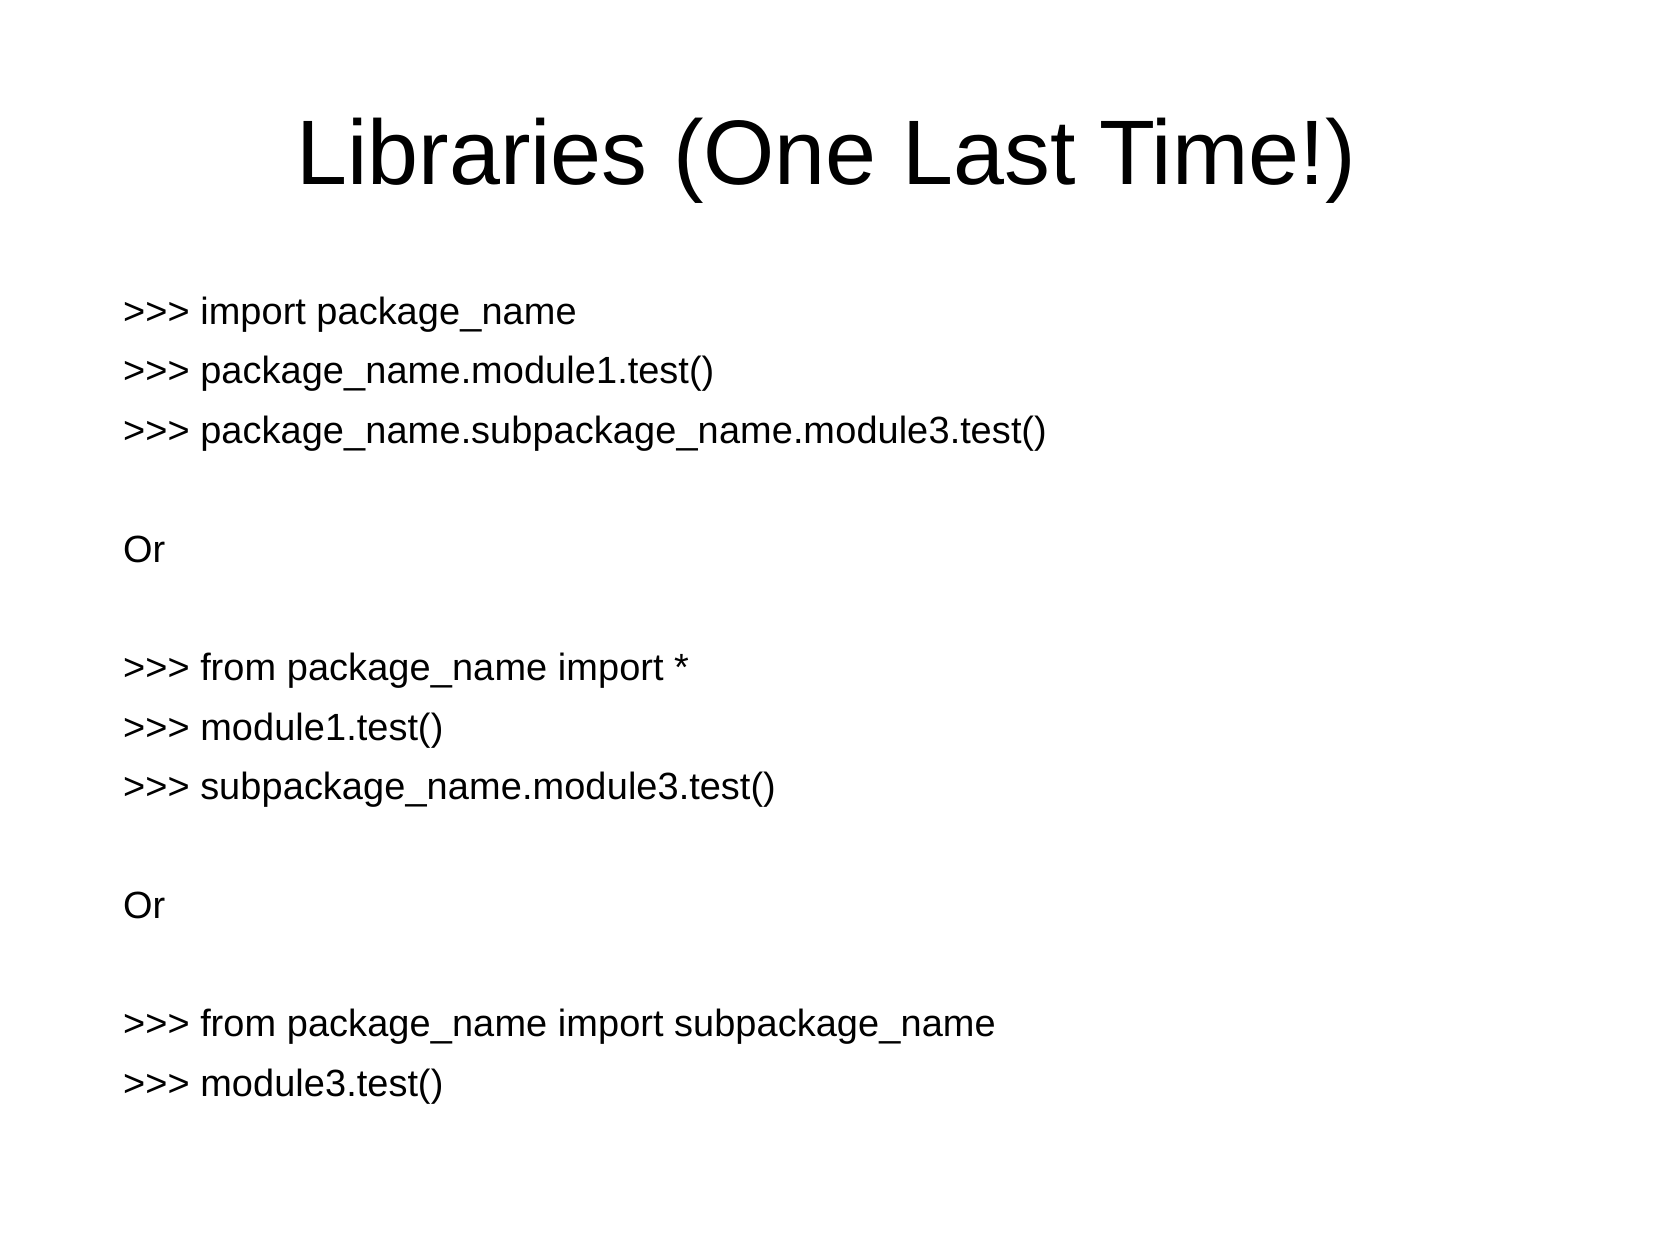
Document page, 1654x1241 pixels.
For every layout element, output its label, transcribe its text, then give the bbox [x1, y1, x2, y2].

list >>> import package_name >>> package_name.module1.test() >>> package_name.subpackage_name.module3.test() Or >>> from package_name import * >>> module1.test() >>> subpackage_name.module3.test() Or >>> from package_name import subpackage_name >>> module3.test() [82, 290, 1571, 1109]
title Libraries (One Last Time!) [82, 49, 1571, 257]
